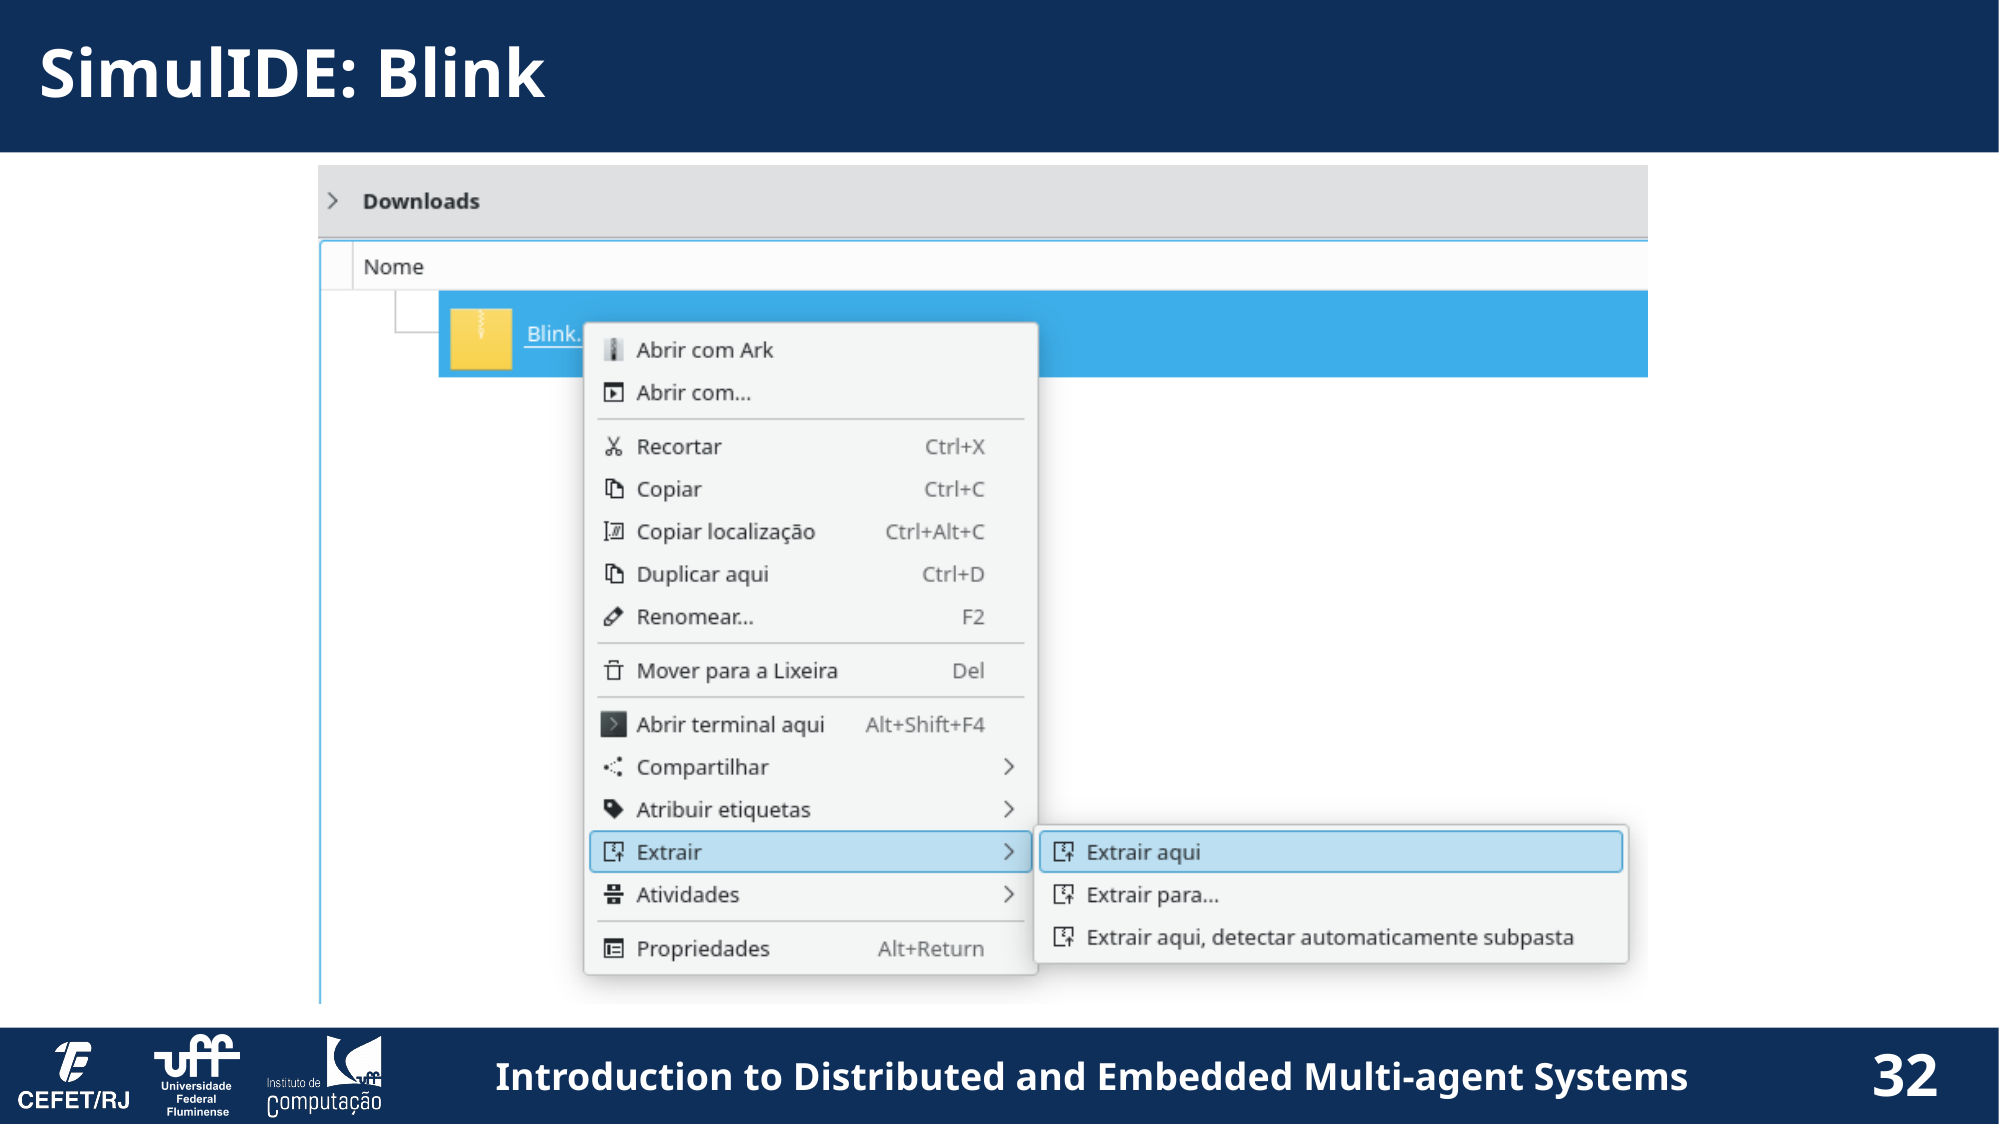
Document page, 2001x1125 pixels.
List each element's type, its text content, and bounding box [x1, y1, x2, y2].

text_box SimulIDE: Blink [25, 23, 1998, 116]
picture [18, 1021, 129, 1125]
picture [265, 1033, 383, 1118]
picture [318, 165, 1648, 1004]
picture [153, 1033, 241, 1121]
